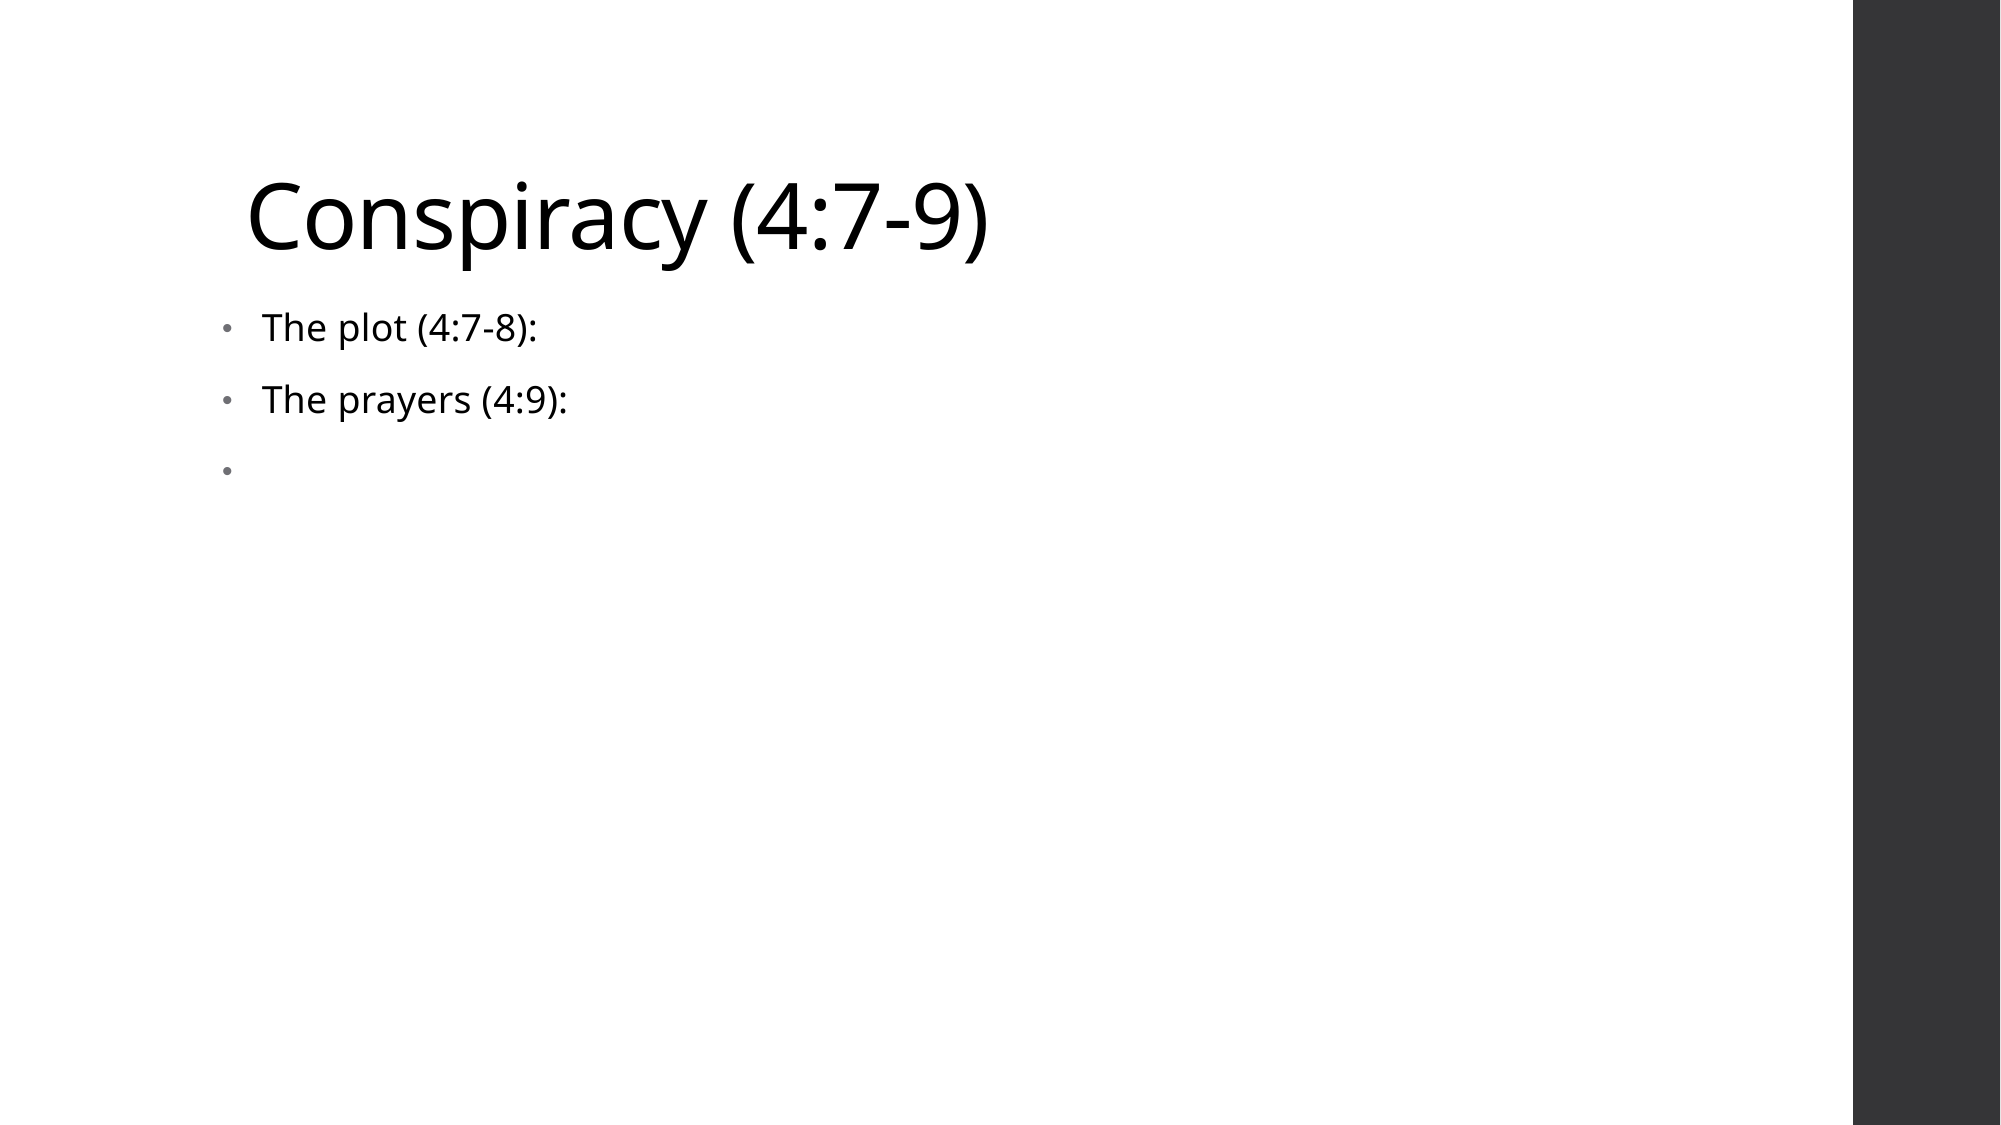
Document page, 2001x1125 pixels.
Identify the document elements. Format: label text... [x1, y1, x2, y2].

list The plot (4:7-8): The prayers (4:9): [206, 299, 1617, 1014]
title Conspiracy (4:7-9) [206, 60, 1797, 278]
